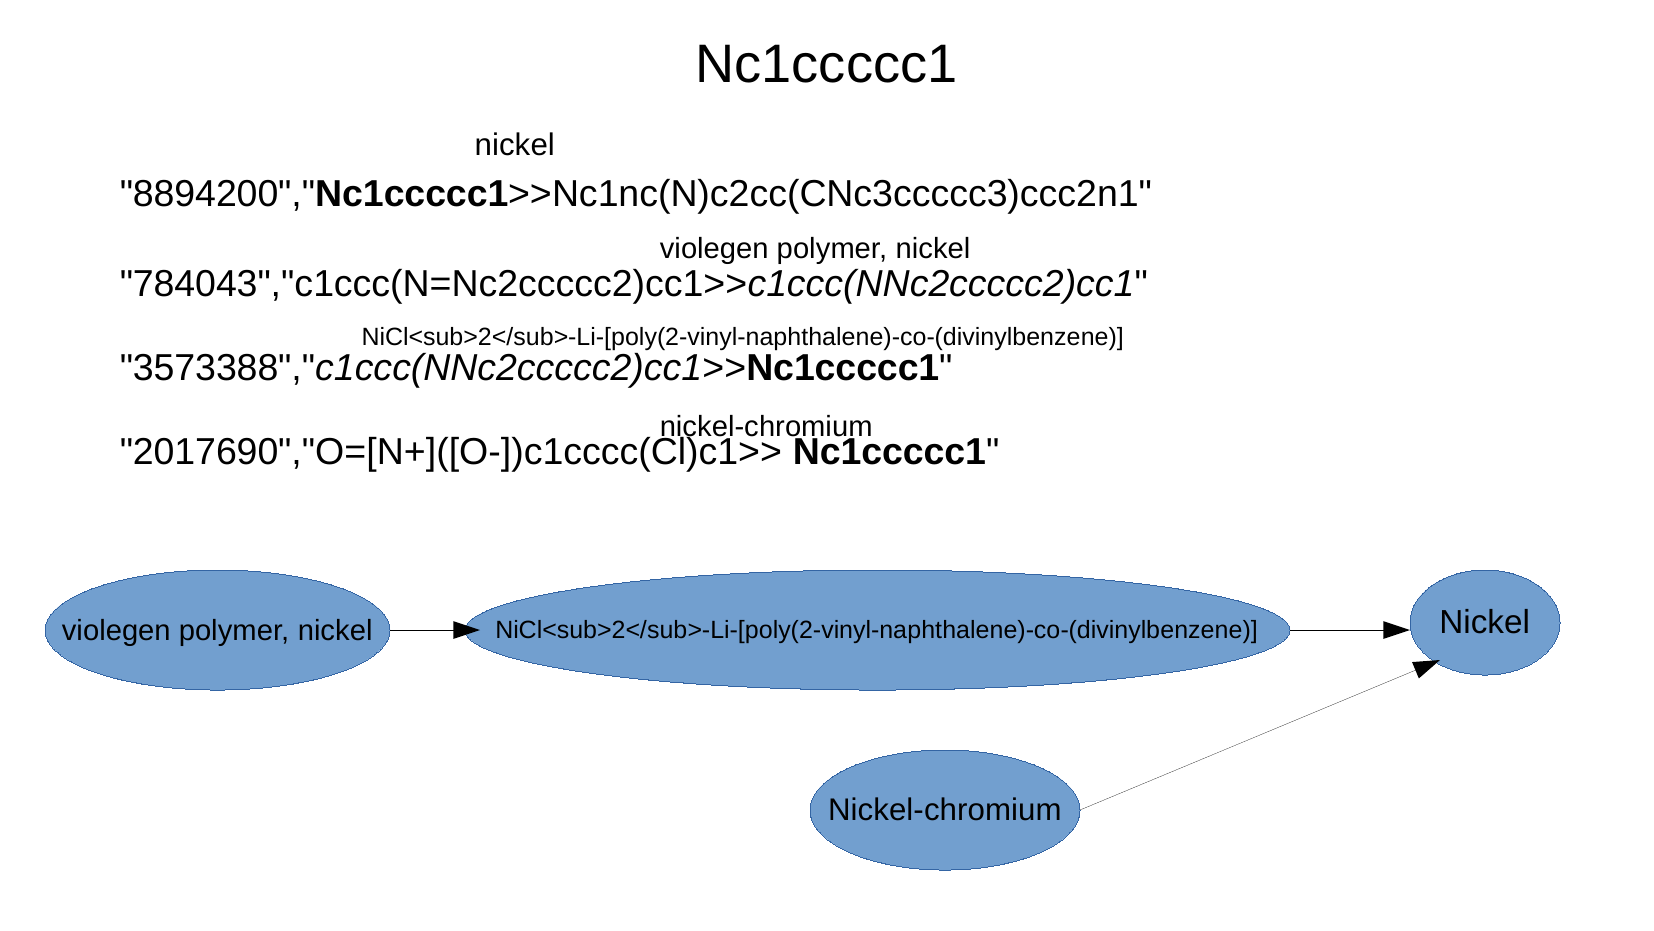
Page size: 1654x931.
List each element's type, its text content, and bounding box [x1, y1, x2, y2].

text_box NiCl<sub>2</sub>-Li-[poly(2-vinyl-naphthalene)-co-(divinylbenzene)] [466, 570, 1291, 691]
text_box nickel-chromium [645, 402, 887, 451]
text_box NiCl<sub>2</sub>-Li-[poly(2-vinyl-naphthalene)-co-(divinylbenzene)] [346, 314, 1141, 358]
text_box Nickel [1410, 570, 1561, 676]
text_box violegen polymer, nickel [45, 570, 391, 691]
text_box violegen polymer, nickel [645, 225, 1066, 305]
text_box Nickel-chromium [810, 750, 1080, 871]
title Nc1ccccc1 [82, 33, 1571, 94]
text_box nickel [459, 120, 571, 170]
text_box "8894200","Nc1ccccc1>>Nc1nc(N)c2cc(CNc3ccccc3)ccc2n1" [105, 165, 1231, 255]
text_box "784043","c1ccc(N=Nc2ccccc2)cc1>>c1ccc(NNc2ccccc2)cc1" "3573388","c1ccc(NNc2ccccc2)cc1>>Nc1ccccc1" "2017690","O=[N+]([O-])c1cccc(Cl)c1>> Nc1ccccc1" [105, 255, 1351, 496]
